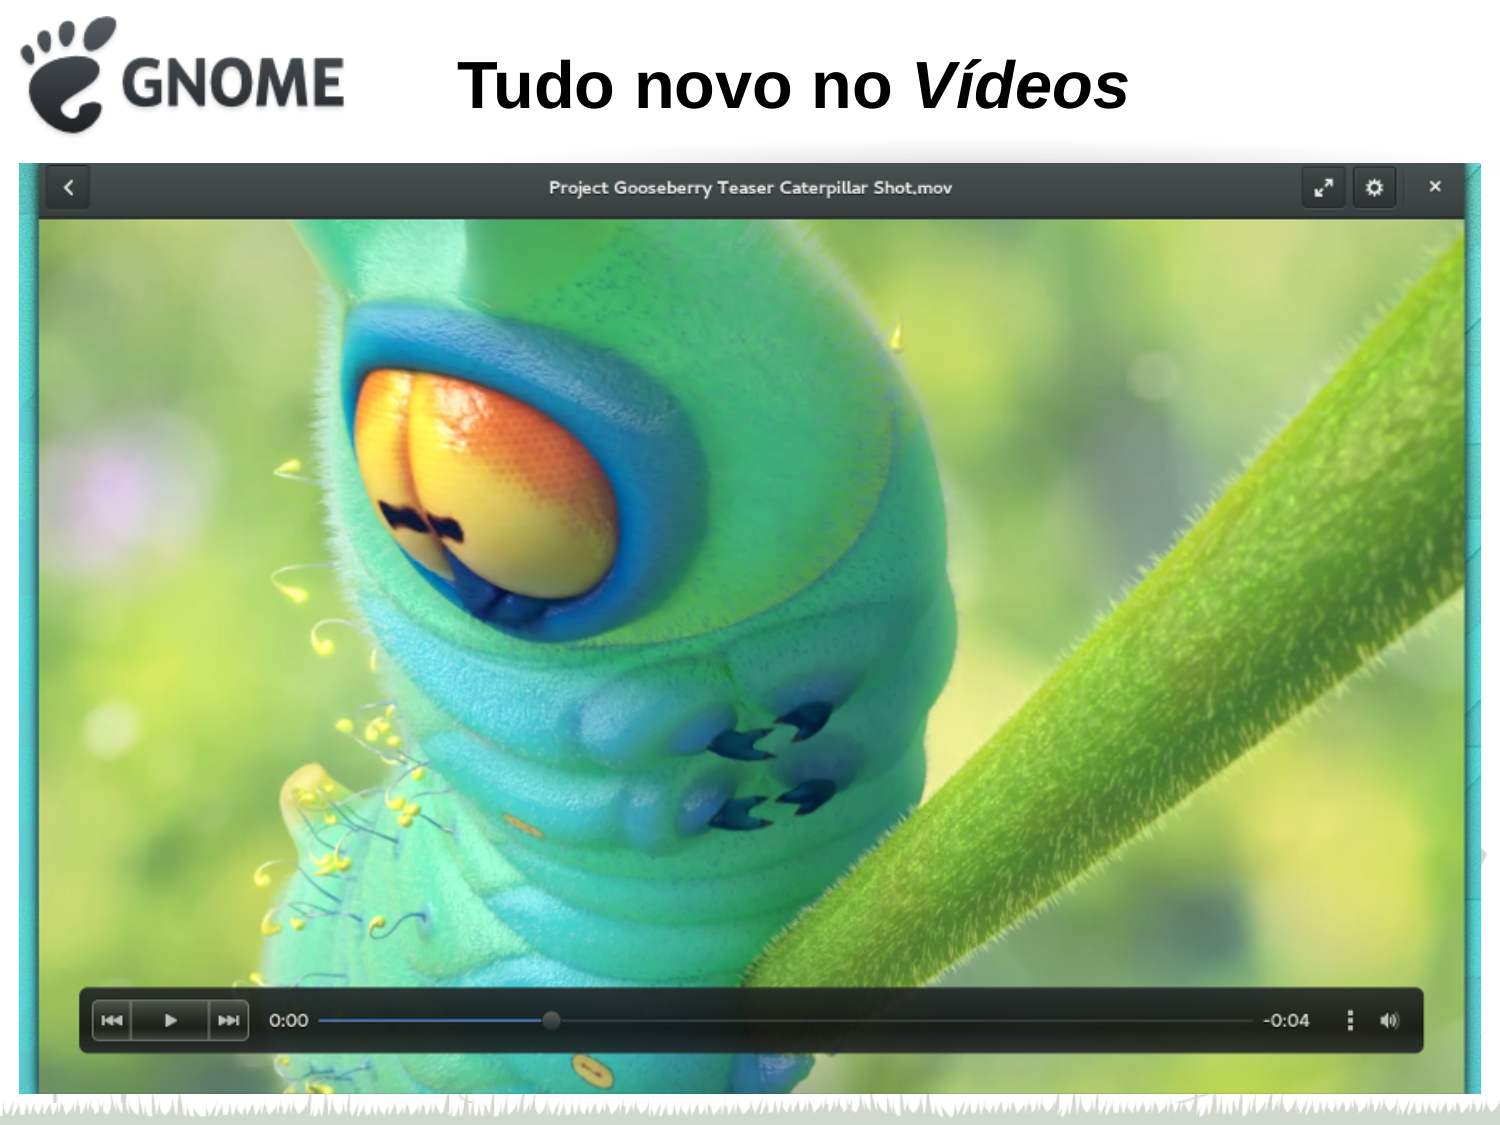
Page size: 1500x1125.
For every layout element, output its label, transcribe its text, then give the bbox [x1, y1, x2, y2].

title Tudo novo no Vídeos [442, 0, 1500, 178]
picture [0, 163, 1500, 1125]
picture [16, 15, 349, 142]
